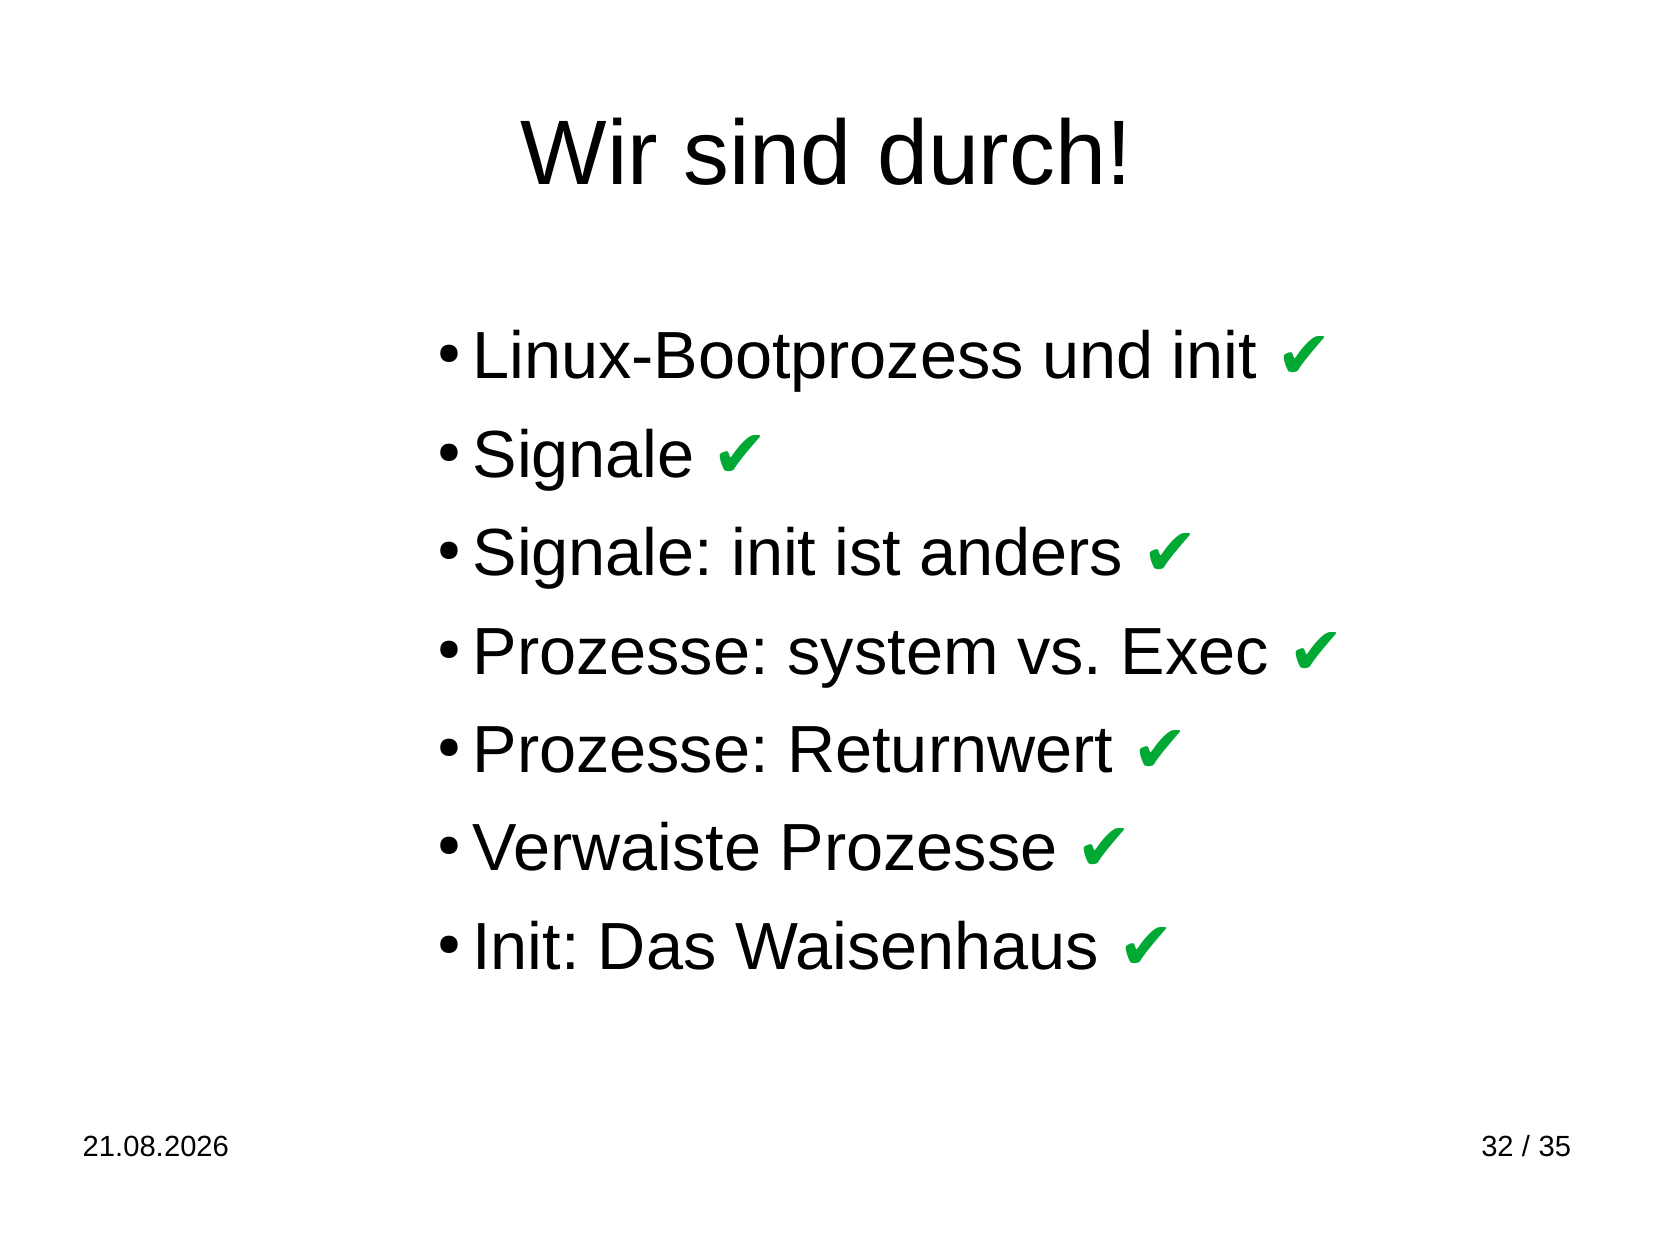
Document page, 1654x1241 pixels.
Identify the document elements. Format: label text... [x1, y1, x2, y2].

title Wir sind durch! [82, 49, 1571, 257]
subtitle Linux-Bootprozess und init ✔ Signale ✔ Signale: init ist anders ✔ Prozesse: system vs. Exec ✔ Prozesse: Returnwert ✔ Verwaiste Prozesse ✔ Init: Das Waisenhaus ✔ [437, 266, 1359, 1134]
